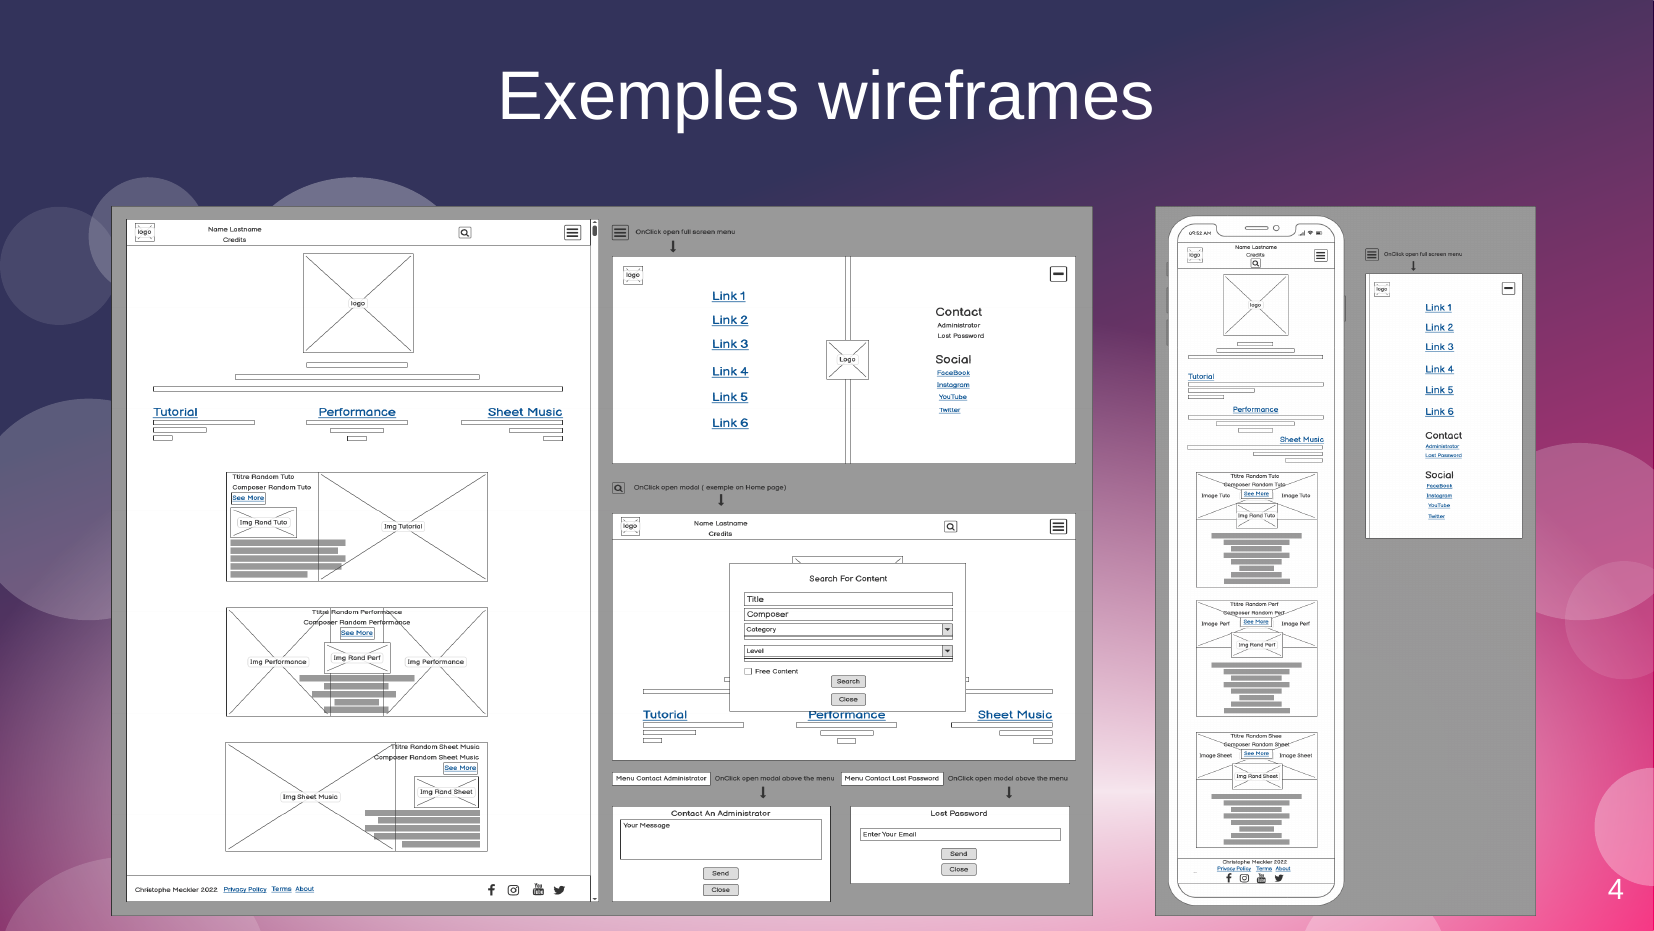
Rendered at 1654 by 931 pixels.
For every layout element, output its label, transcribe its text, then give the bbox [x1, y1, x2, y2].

picture [111, 206, 1093, 916]
title Exemples wireframes [88, 14, 1565, 178]
picture [1155, 206, 1536, 916]
